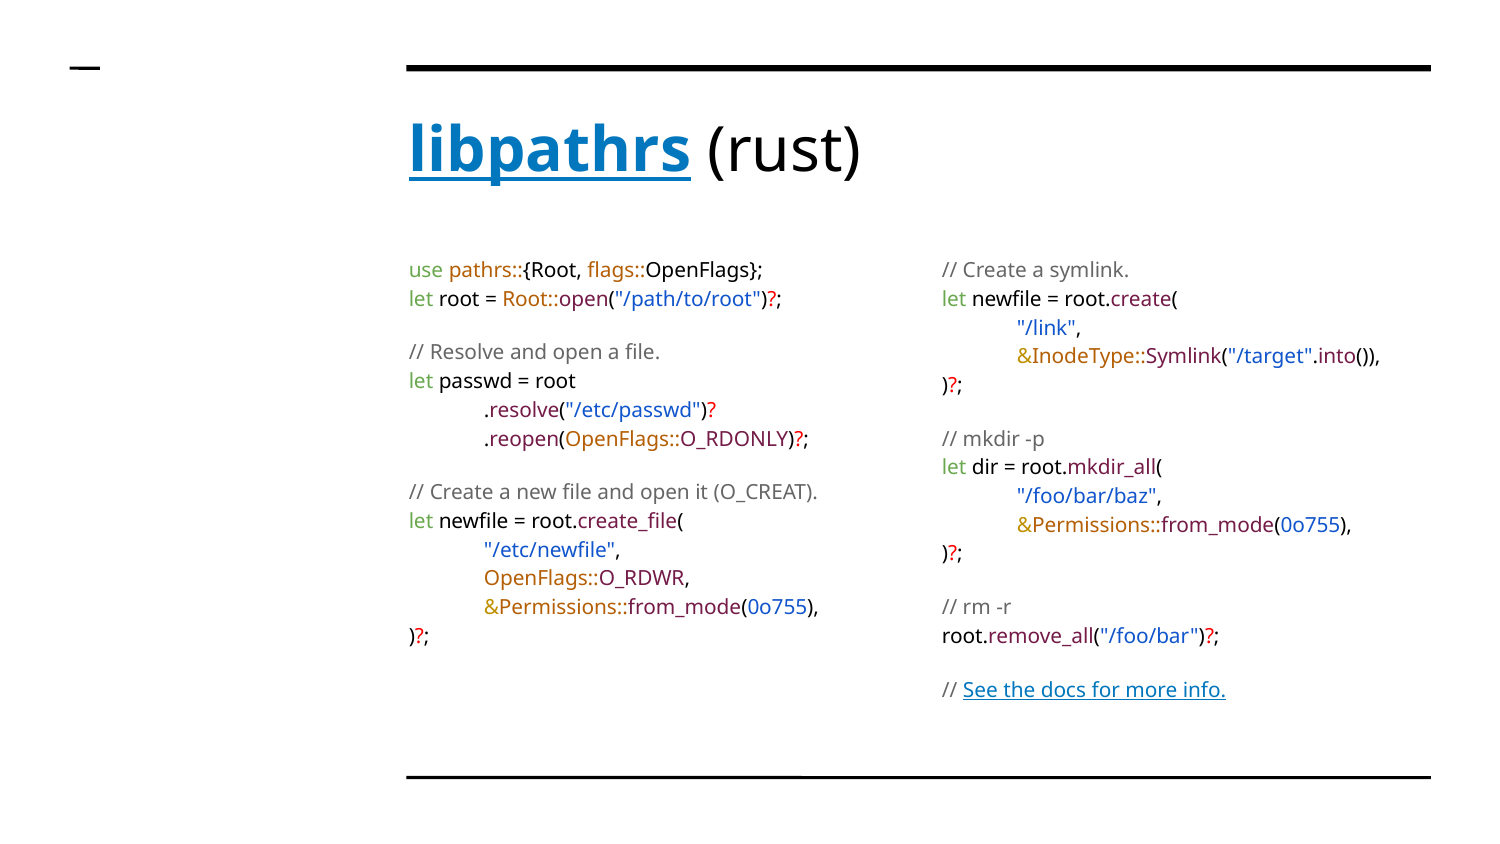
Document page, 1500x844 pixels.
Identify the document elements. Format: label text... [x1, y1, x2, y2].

title libpathrs (rust) [393, 94, 1431, 199]
list // Create a symlink. let newfile = root.create( "/link", &InodeType::Symlink("/target".into()), )?; // mkdir -p let dir = root.mkdir_all( "/foo/bar/baz", &Permissions::from_mode(0o755), )?; // rm -r root.remove_all("/foo/bar")?; // See the docs for more info. [926, 237, 1431, 731]
list use pathrs::{Root, flags::OpenFlags}; let root = Root::open("/path/to/root")?; // Resolve and open a file. let passwd = root .resolve("/etc/passwd")? .reopen(OpenFlags::O_RDONLY)?; // Create a new file and open it (O_CREAT). let newfile = root.create_file( "/etc/newfile", OpenFlags::O_RDWR, &Permissions::from_mode(0o755), )?; [393, 237, 898, 731]
